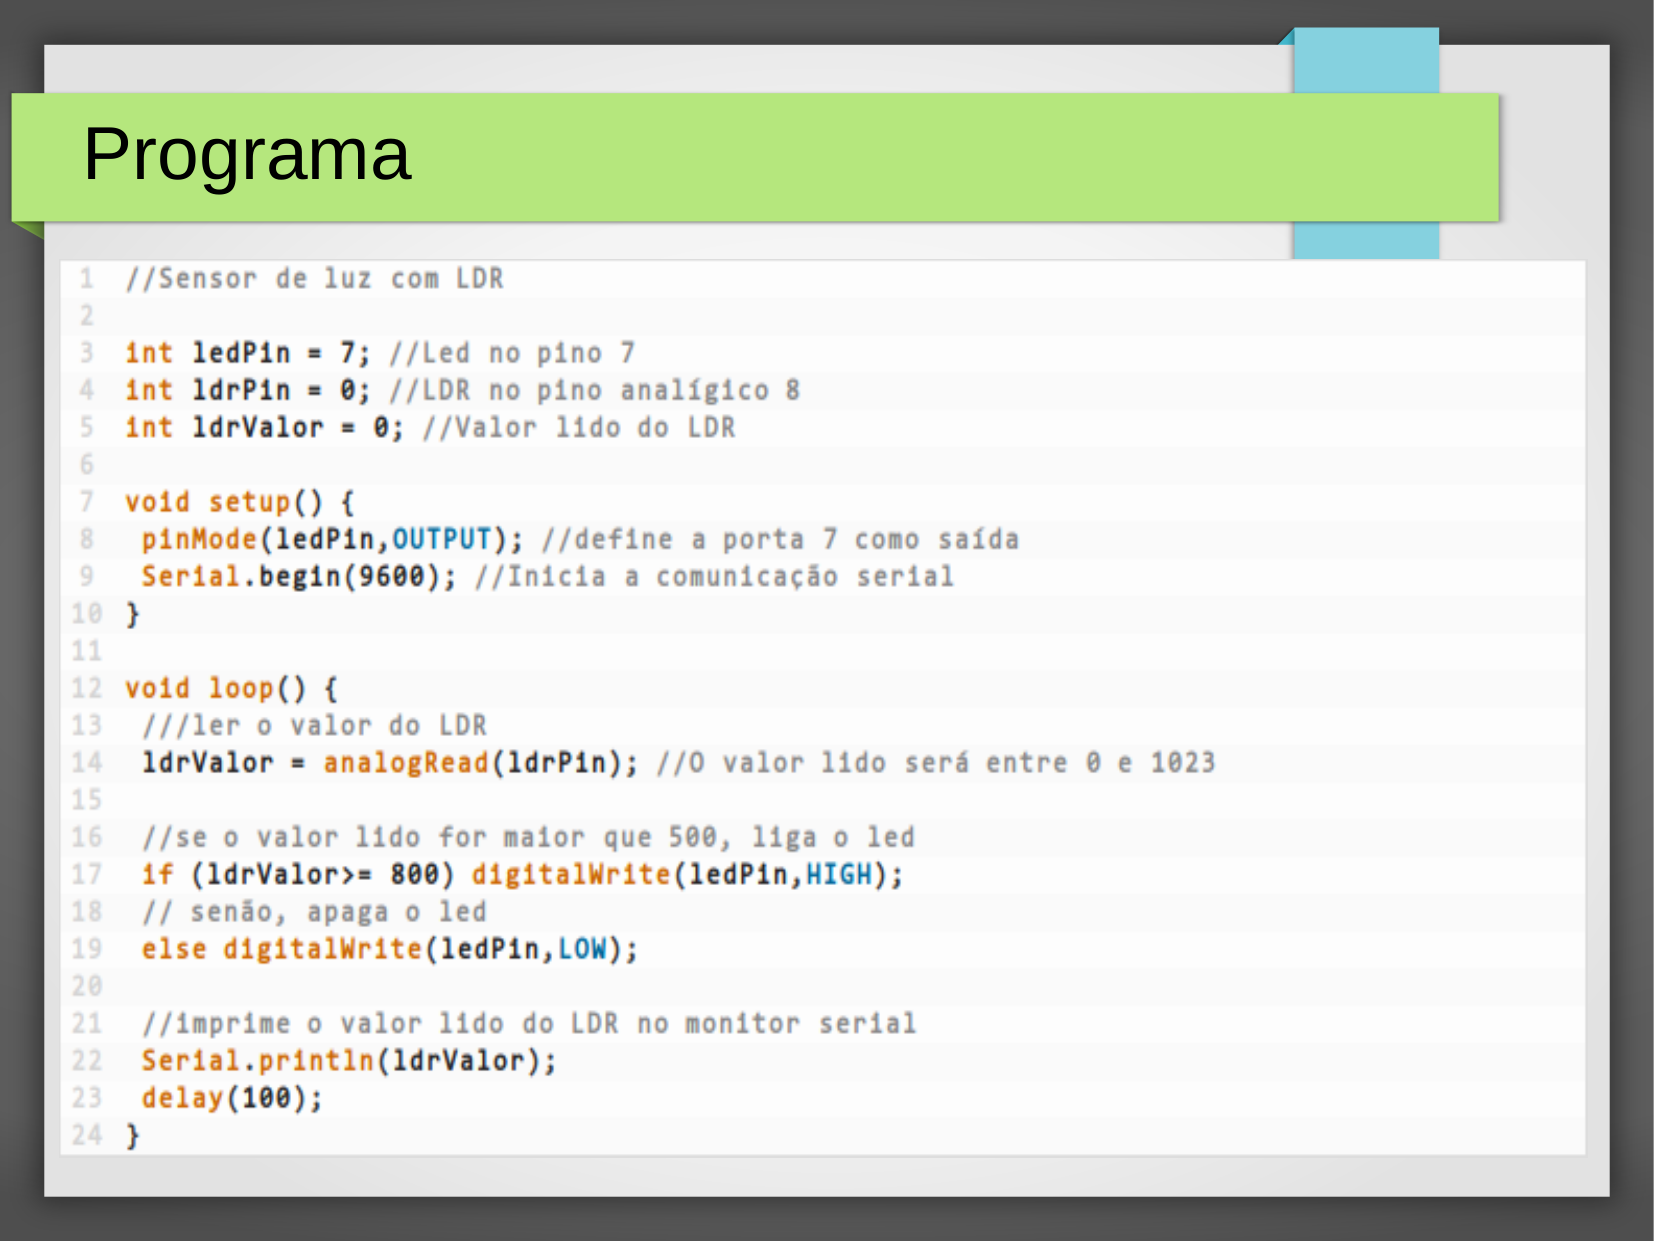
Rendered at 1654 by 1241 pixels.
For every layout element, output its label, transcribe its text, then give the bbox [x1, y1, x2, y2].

picture [0, 0, 1654, 1241]
title Programa [82, 94, 1264, 213]
